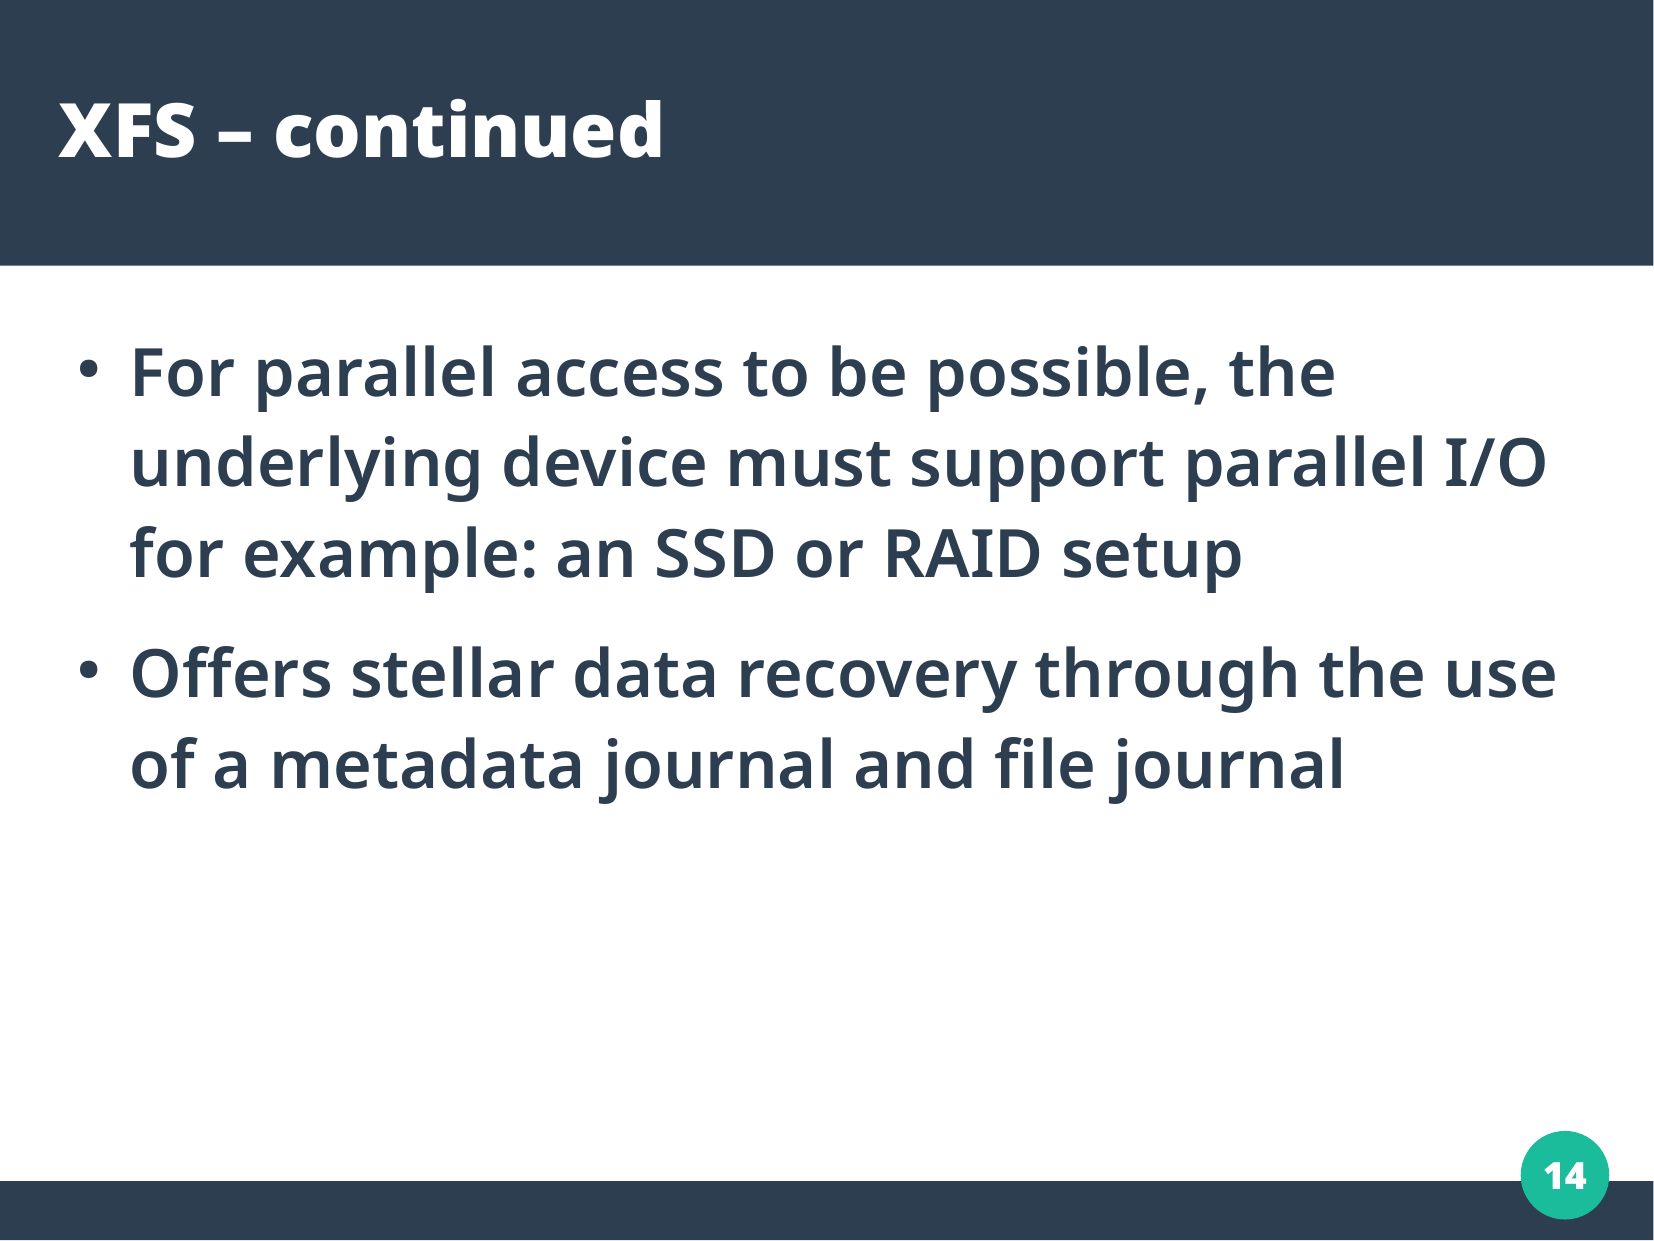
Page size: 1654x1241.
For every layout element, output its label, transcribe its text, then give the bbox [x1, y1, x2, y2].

title XFS – continued [59, 49, 1595, 207]
list For parallel access to be possible, the underlying device must support parallel I/O for example: an SSD or RAID setup Offers stellar data recovery through the use of a metadata journal and file journal [59, 324, 1595, 1152]
